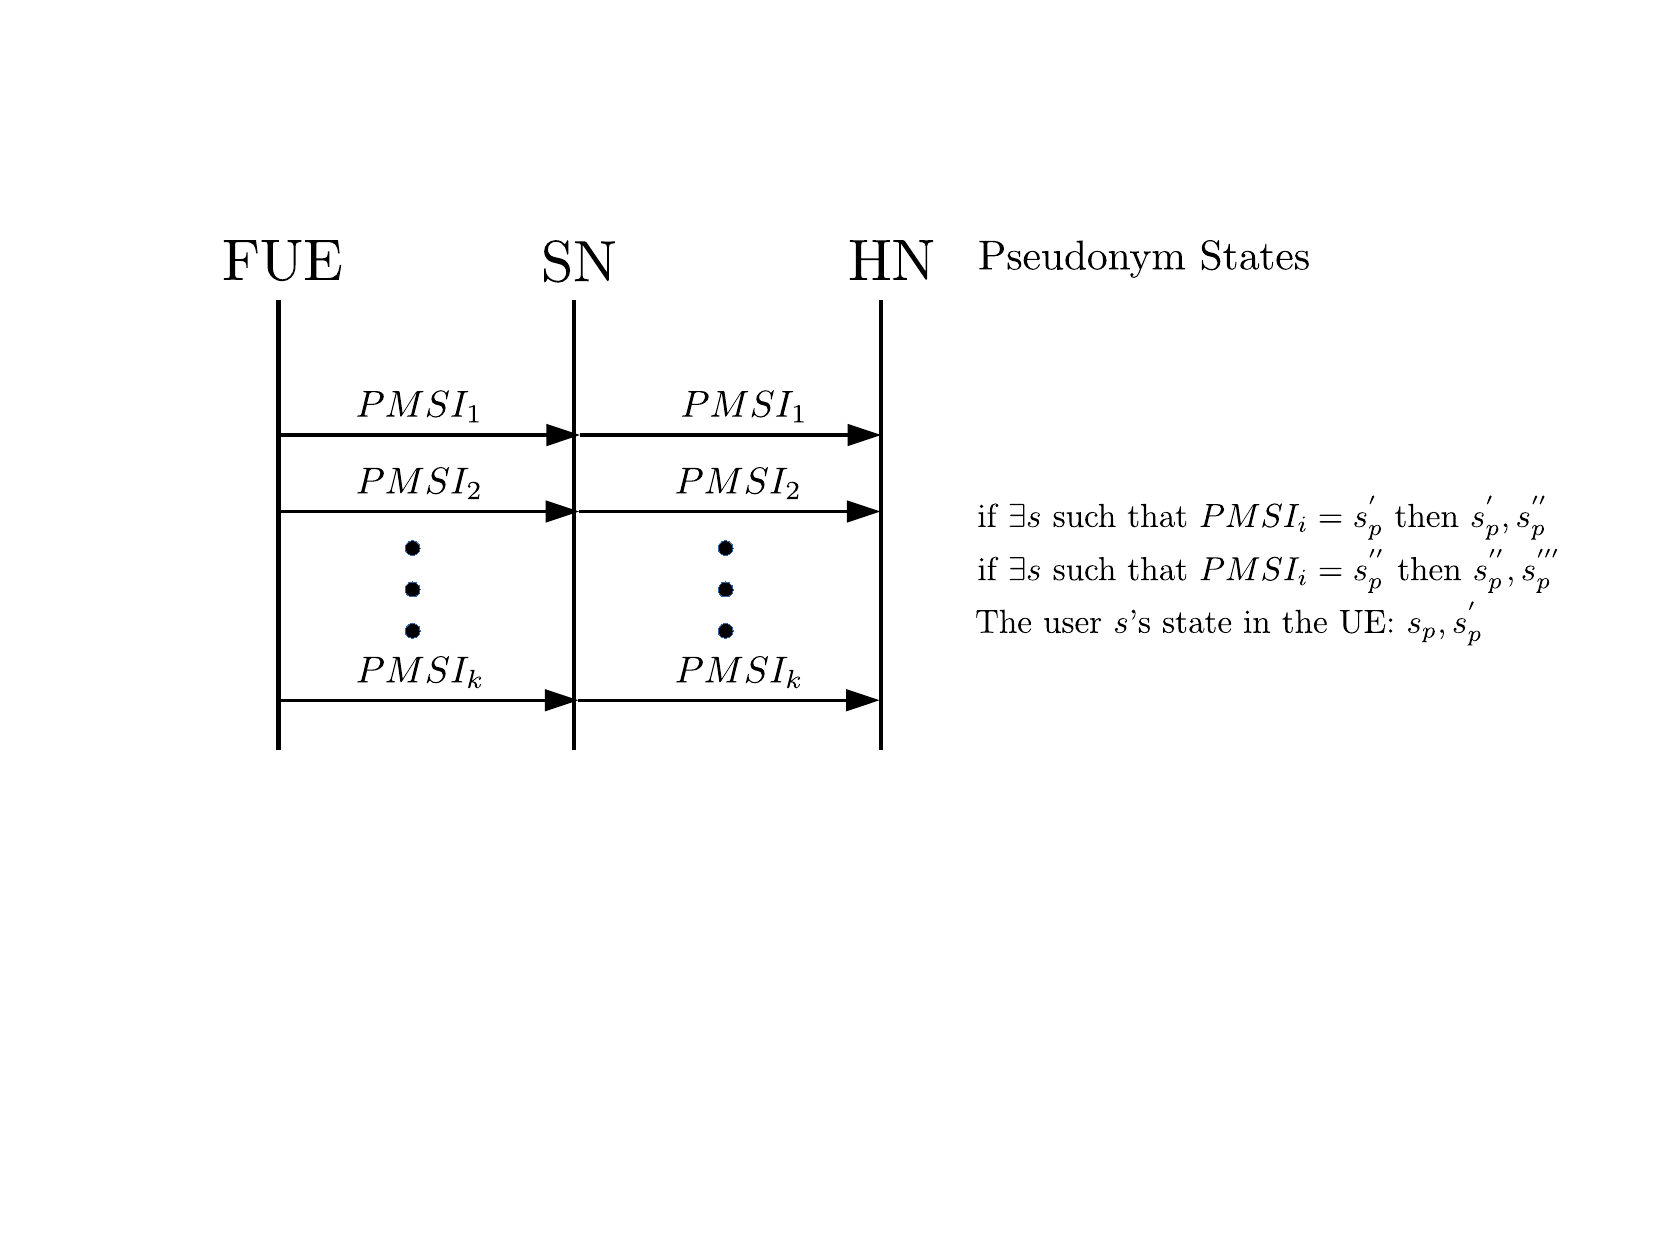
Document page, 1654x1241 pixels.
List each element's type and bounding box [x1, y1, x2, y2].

text_box [355, 655, 483, 689]
text_box [718, 540, 734, 556]
text_box [540, 240, 617, 283]
text_box [674, 655, 802, 689]
text_box [847, 240, 935, 280]
text_box [355, 467, 482, 500]
text_box [974, 601, 1482, 646]
text_box [405, 581, 421, 597]
text_box [405, 540, 421, 556]
text_box [221, 240, 343, 282]
text_box [355, 390, 482, 423]
text_box [977, 548, 1559, 593]
text_box [405, 623, 421, 639]
text_box [718, 623, 734, 639]
text_box [977, 495, 1546, 540]
text_box [680, 390, 806, 423]
text_box [978, 240, 1311, 279]
text_box [718, 581, 734, 597]
text_box [674, 467, 801, 500]
